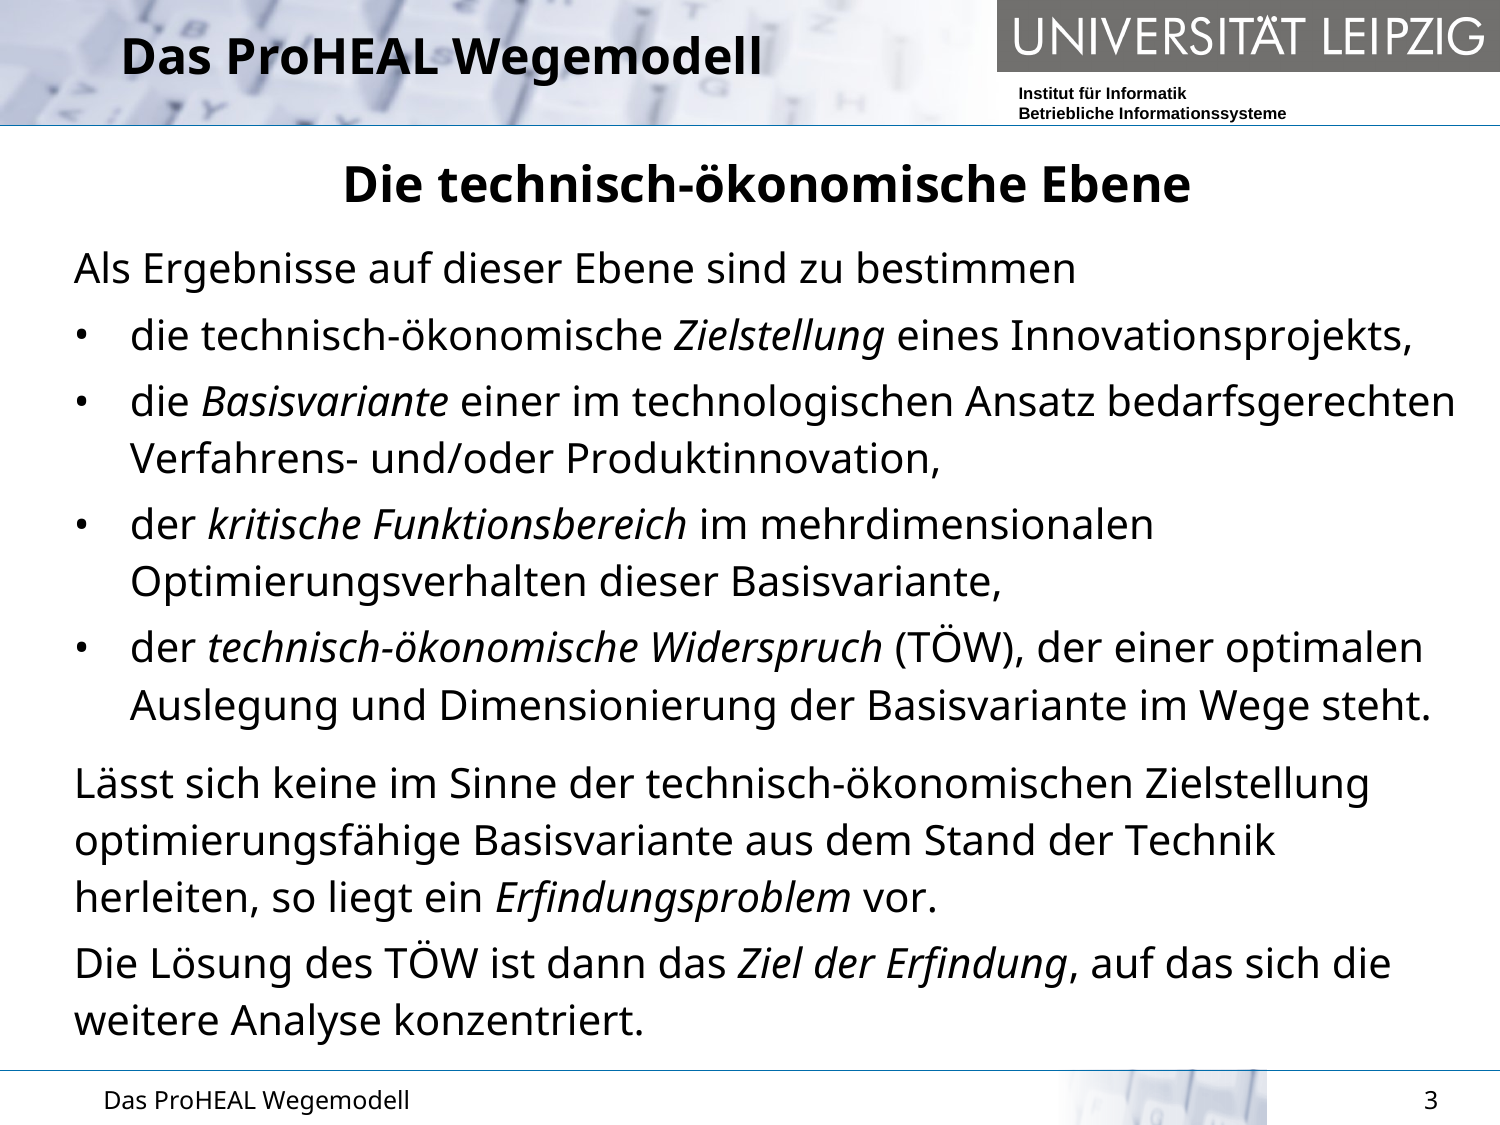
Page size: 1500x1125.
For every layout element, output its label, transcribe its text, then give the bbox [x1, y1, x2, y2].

text_box Das ProHEAL Wegemodell [105, 16, 779, 93]
picture [0, 0, 1500, 125]
picture [1057, 1071, 1267, 1125]
list Die technisch-ökonomische Ebene Als Ergebnisse auf dieser Ebene sind zu bestimmen die technisch-ökonomische Zielstellung eines Innovationsprojekts, die Basisvariante einer im technologischen Ansatz bedarfsgerechten Verfahrens- und/oder Produktinnovation, der kritische Funktionsbereich im mehrdimensionalen Optimierungsverhalten dieser Basisvariante, der technisch-ökonomische Widerspruch (TÖW), der einer optimalen Auslegung und Dimensionierung der Basisvariante im Wege steht. Lässt sich keine im Sinne der technisch-ökonomischen Zielstellung optimierungsfähige Basisvariante aus dem Stand der Technik herleiten, so liegt ein Erfindungsproblem vor. Die Lösung des TÖW ist dann das Ziel der Erfindung, auf das sich die weitere Analyse konzentriert. [59, 141, 1477, 1068]
